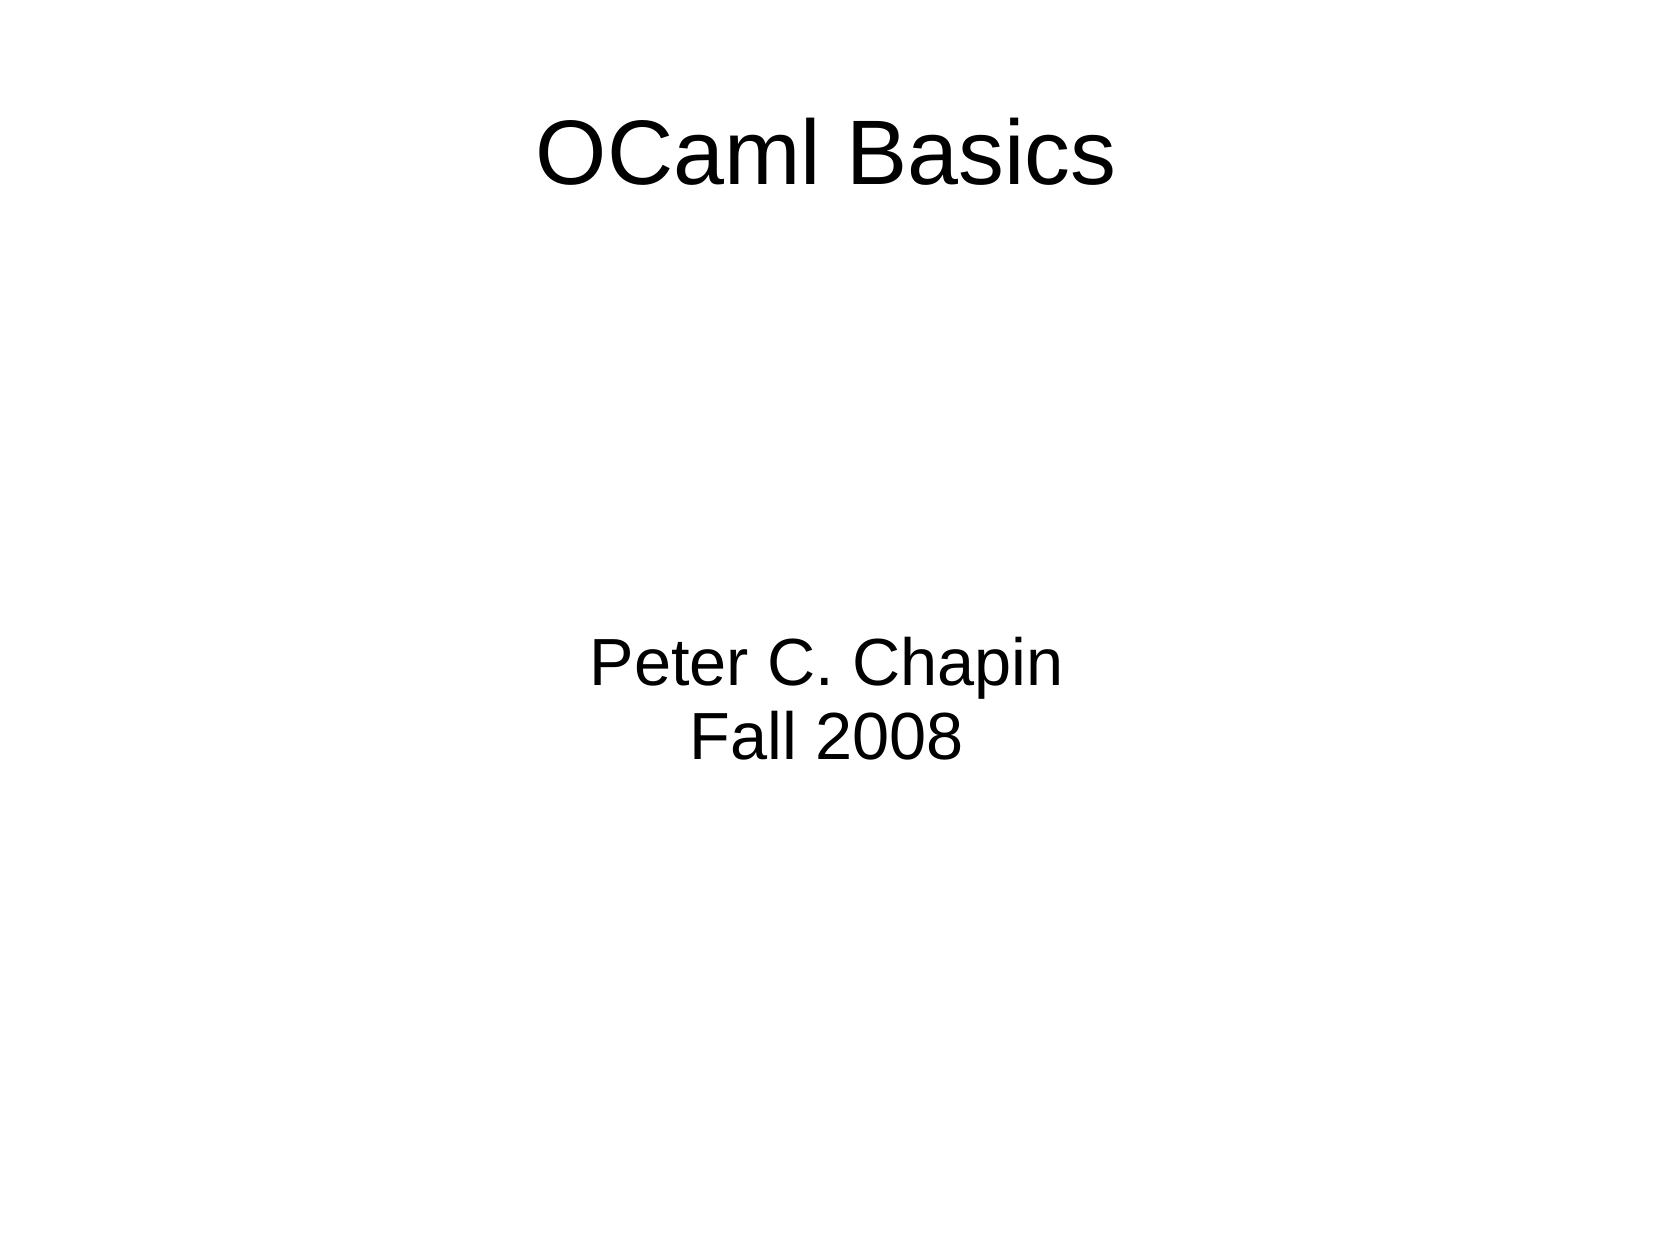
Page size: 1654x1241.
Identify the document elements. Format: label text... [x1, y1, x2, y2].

subtitle Peter C. Chapin Fall 2008 [82, 297, 1571, 1102]
title OCaml Basics [82, 56, 1571, 250]
